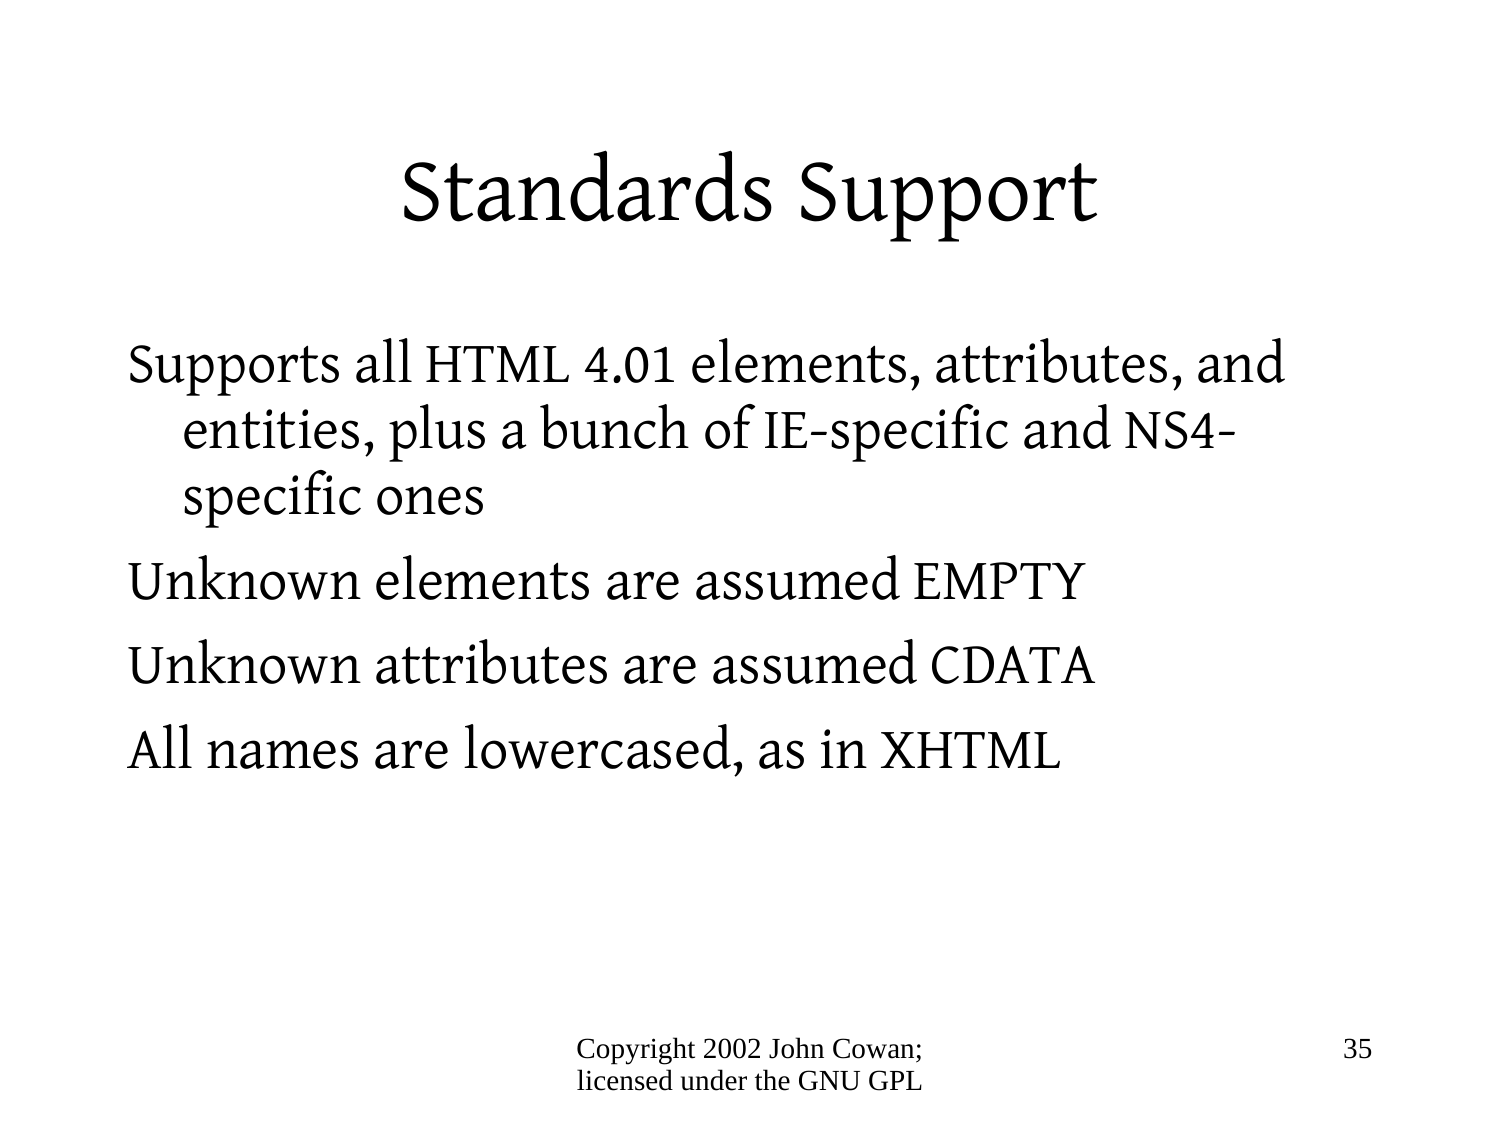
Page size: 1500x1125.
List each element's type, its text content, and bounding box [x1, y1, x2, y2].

title Standards Support [112, 99, 1388, 288]
list Supports all HTML 4.01 elements, attributes, and entities, plus a bunch of IE-specific and NS4-specific ones Unknown elements are assumed EMPTY Unknown attributes are assumed CDATA All names are lowercased, as in XHTML [112, 324, 1388, 1000]
text_box Copyright 2002 John Cowan; licensed under the GNU GPL [512, 1025, 988, 1107]
text_box 35 [1074, 1025, 1388, 1074]
